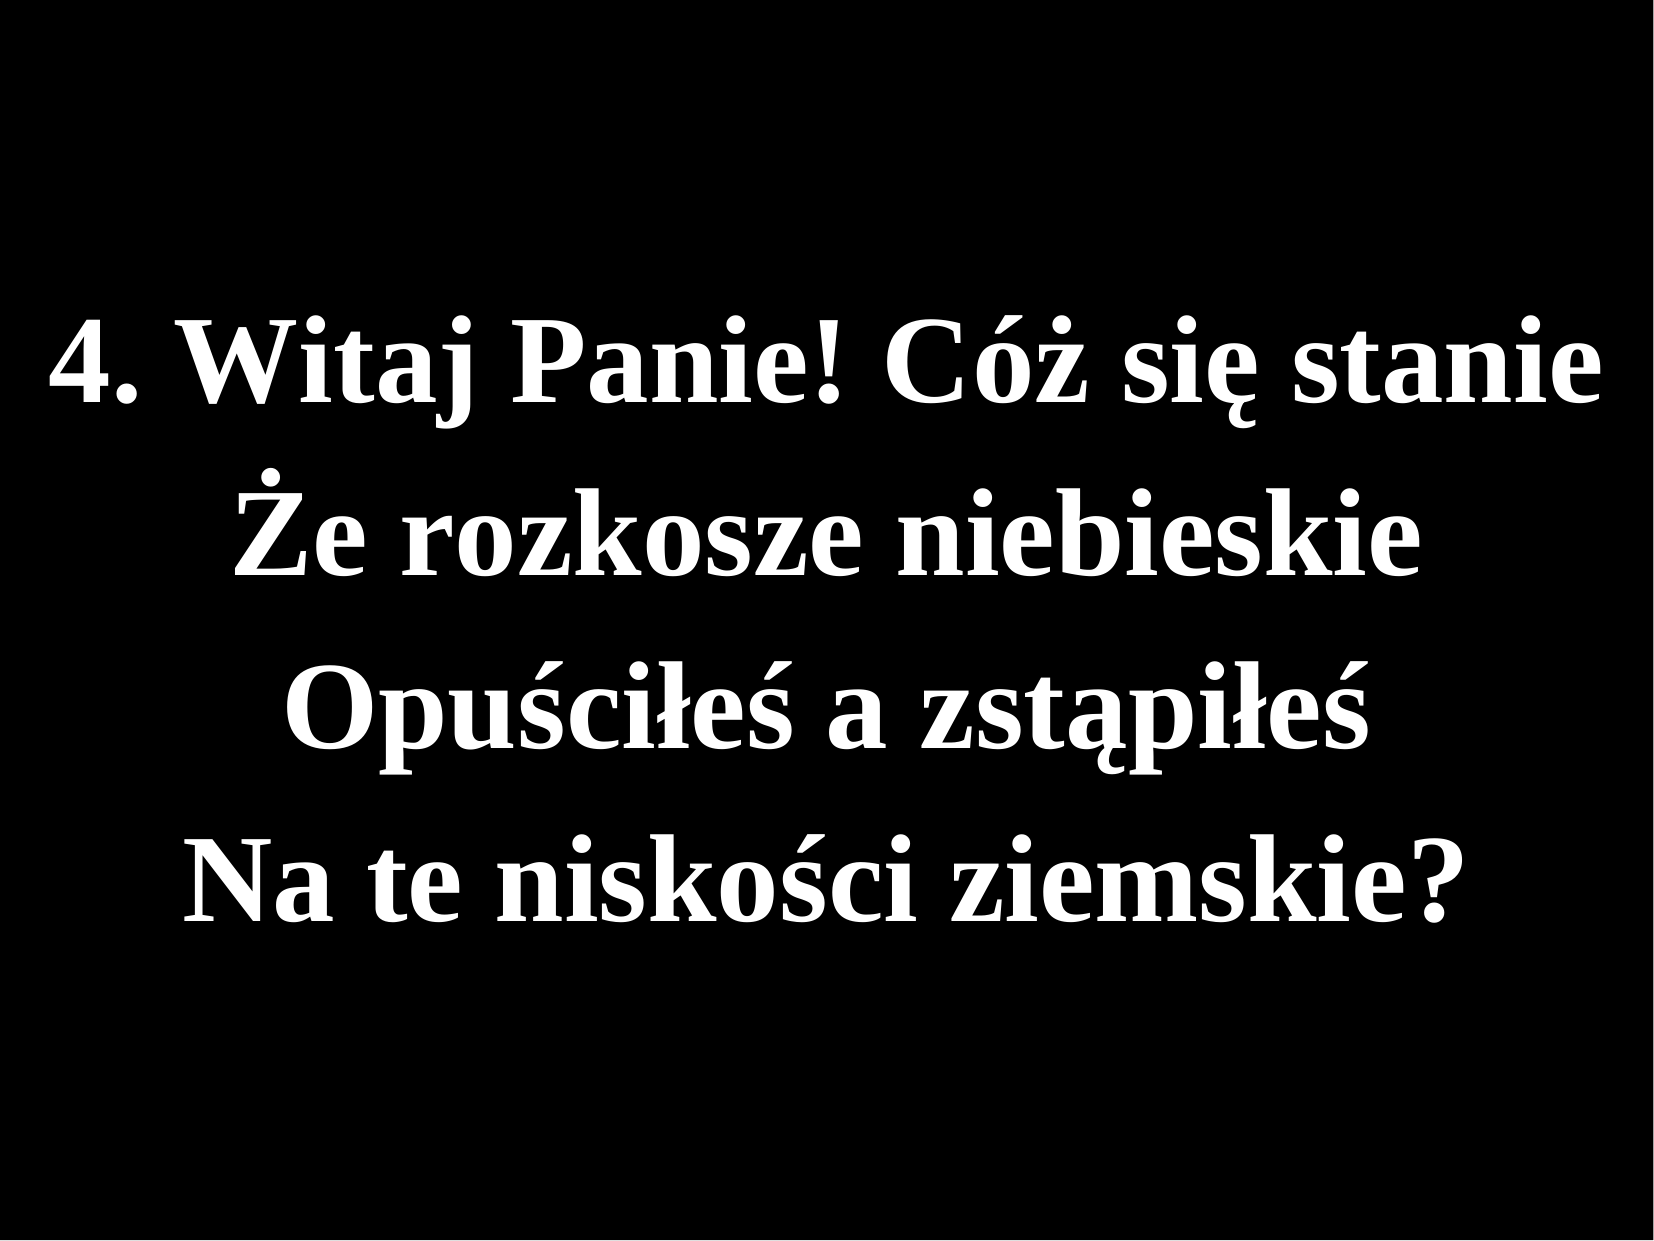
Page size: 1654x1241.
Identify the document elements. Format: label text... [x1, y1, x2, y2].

title 4. Witaj Panie! Cóż się stanie ppp Że rozkosze niebieskie ppp Opuściłeś a zstąpiłeś ppp Na te niskości ziemskie? [0, 0, 1654, 1241]
